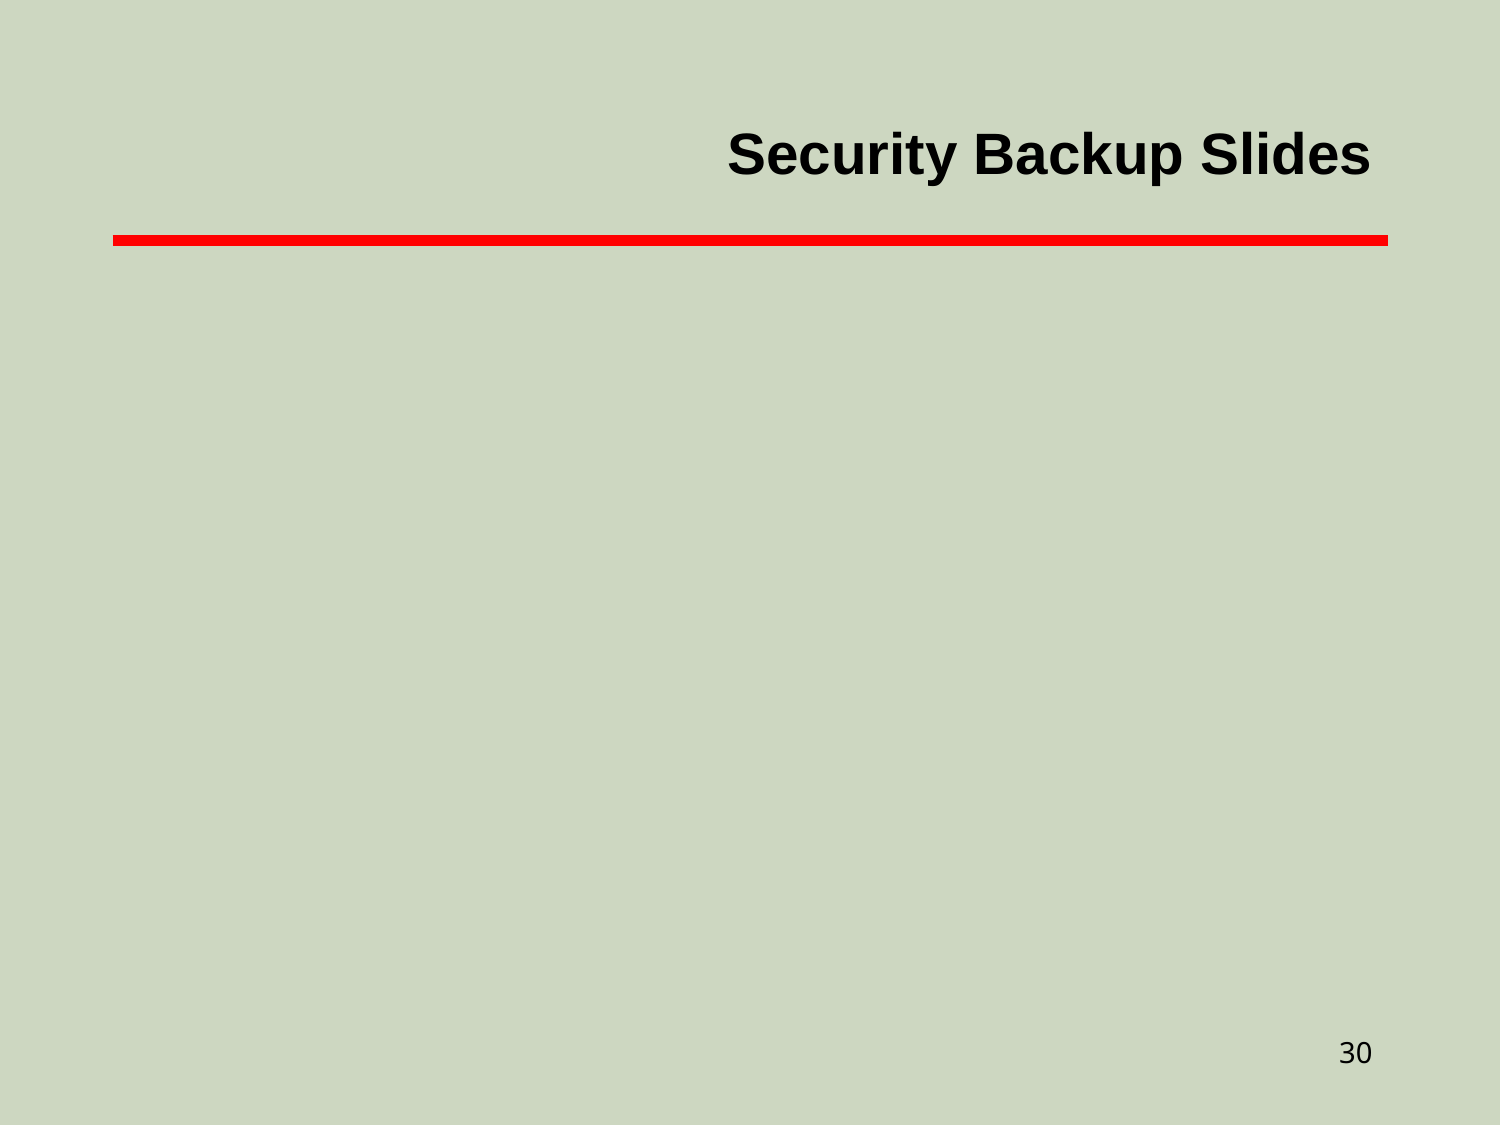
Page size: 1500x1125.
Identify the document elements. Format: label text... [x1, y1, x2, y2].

title Security Backup Slides [337, 85, 1388, 224]
